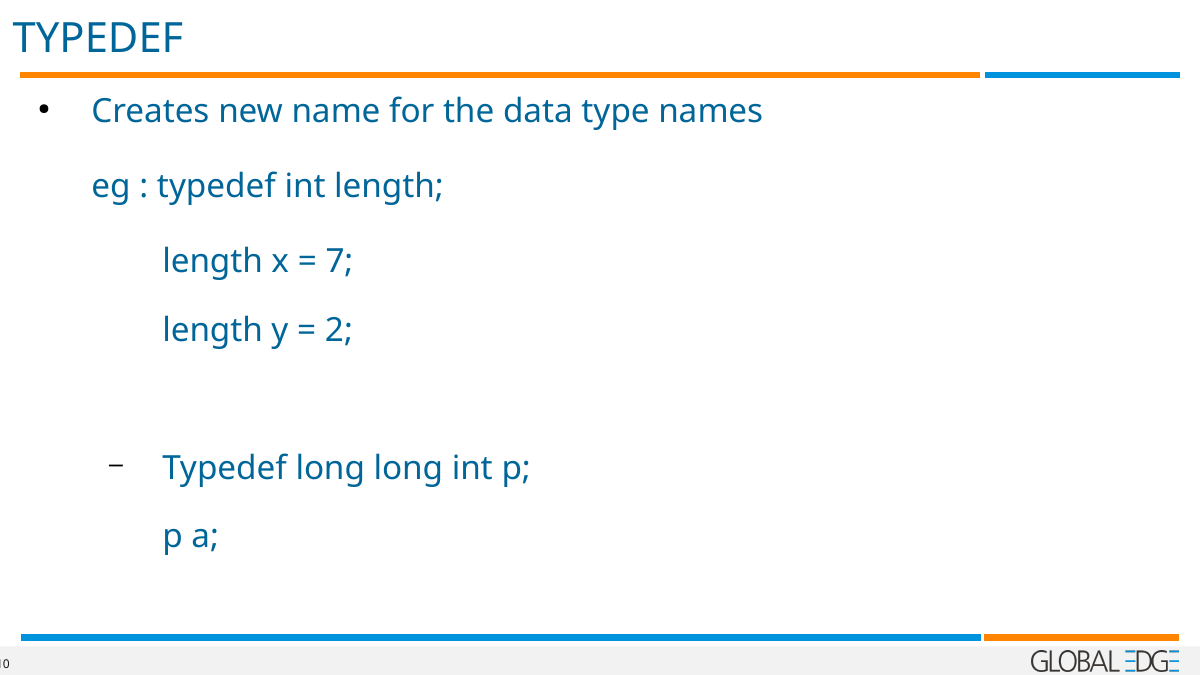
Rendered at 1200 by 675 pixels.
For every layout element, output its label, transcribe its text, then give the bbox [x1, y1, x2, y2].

picture [1031, 650, 1179, 672]
list Creates new name for the data type names eg : typedef int length; length x = 7; length y = 2; Typedef long long int p; p a; [20, 87, 1179, 628]
title TYPEDEF [12, 9, 1088, 63]
